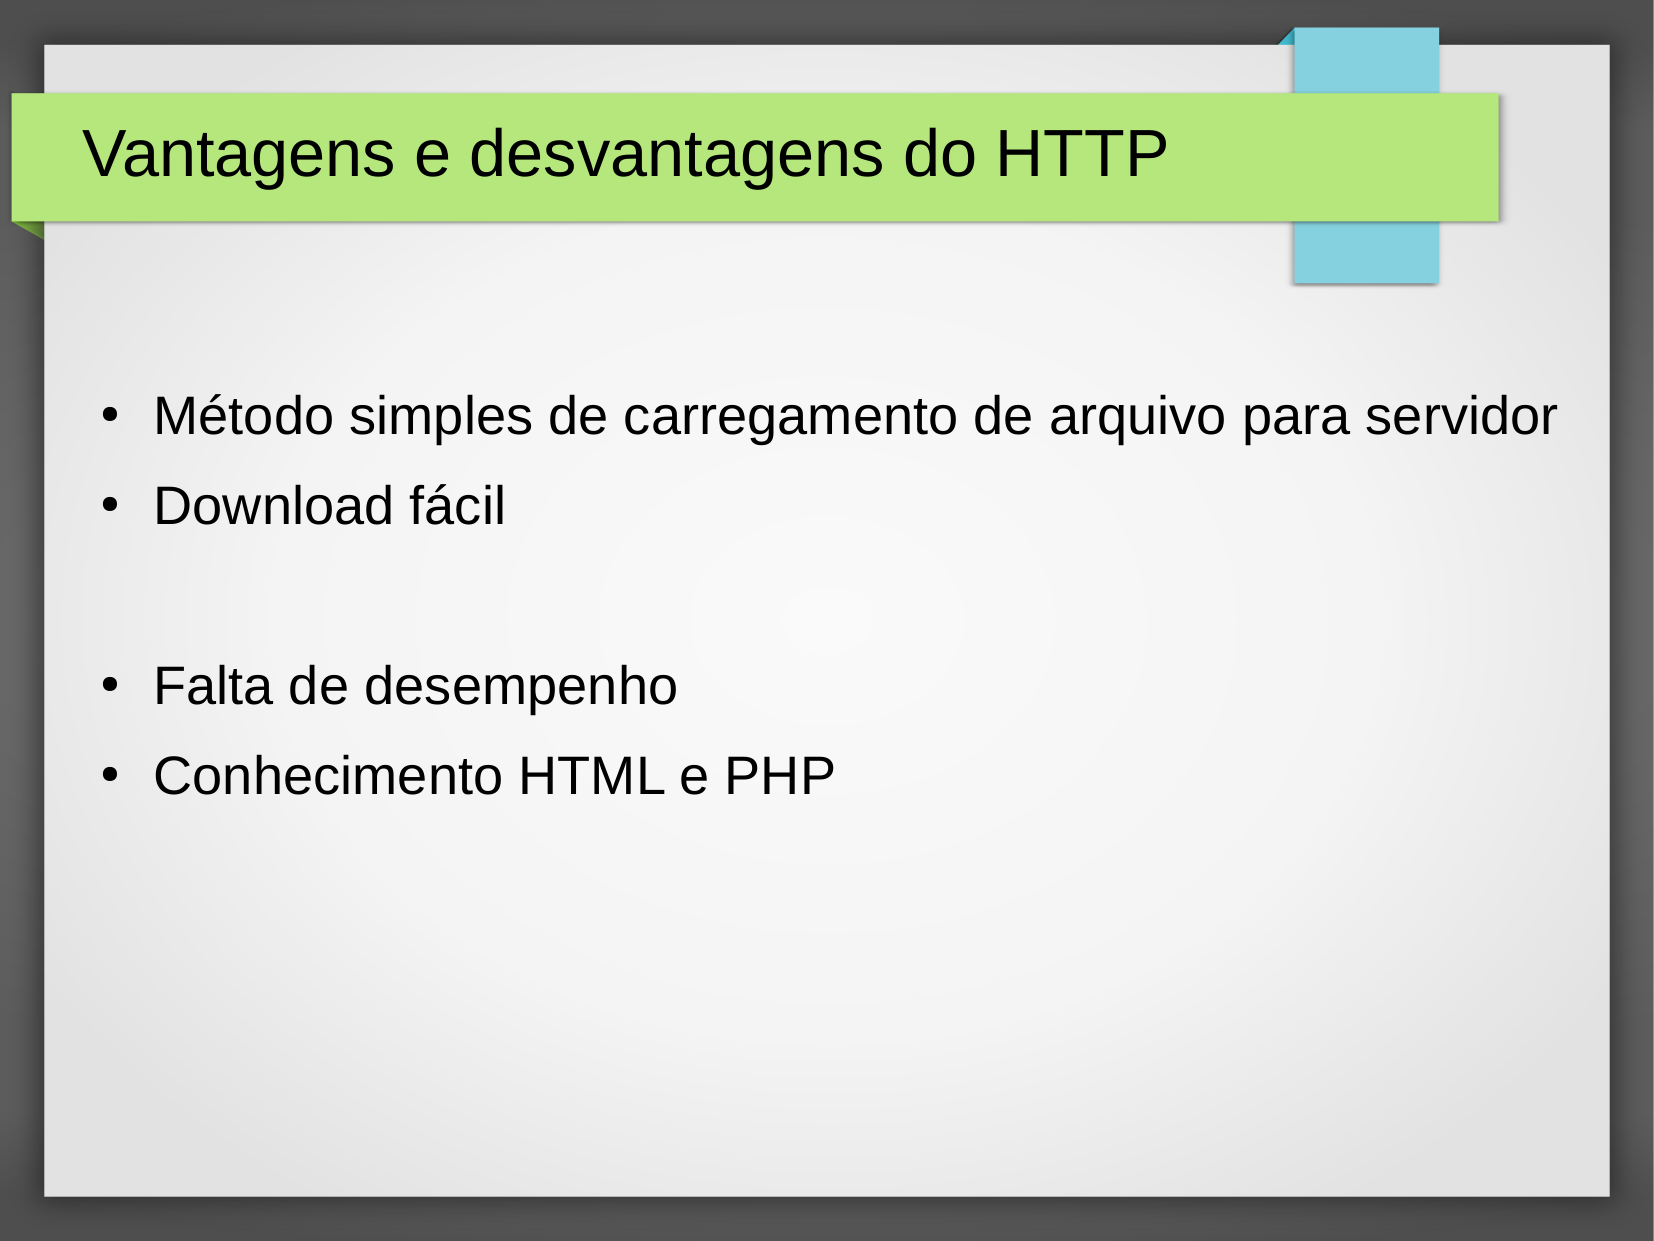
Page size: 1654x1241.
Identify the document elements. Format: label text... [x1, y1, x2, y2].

list Método simples de carregamento de arquivo para servidor Download fácil Falta de desempenho Conhecimento HTML e PHP [82, 295, 1571, 1015]
picture [0, 0, 1654, 1241]
title Vantagens e desvantagens do HTTP [82, 94, 1264, 213]
